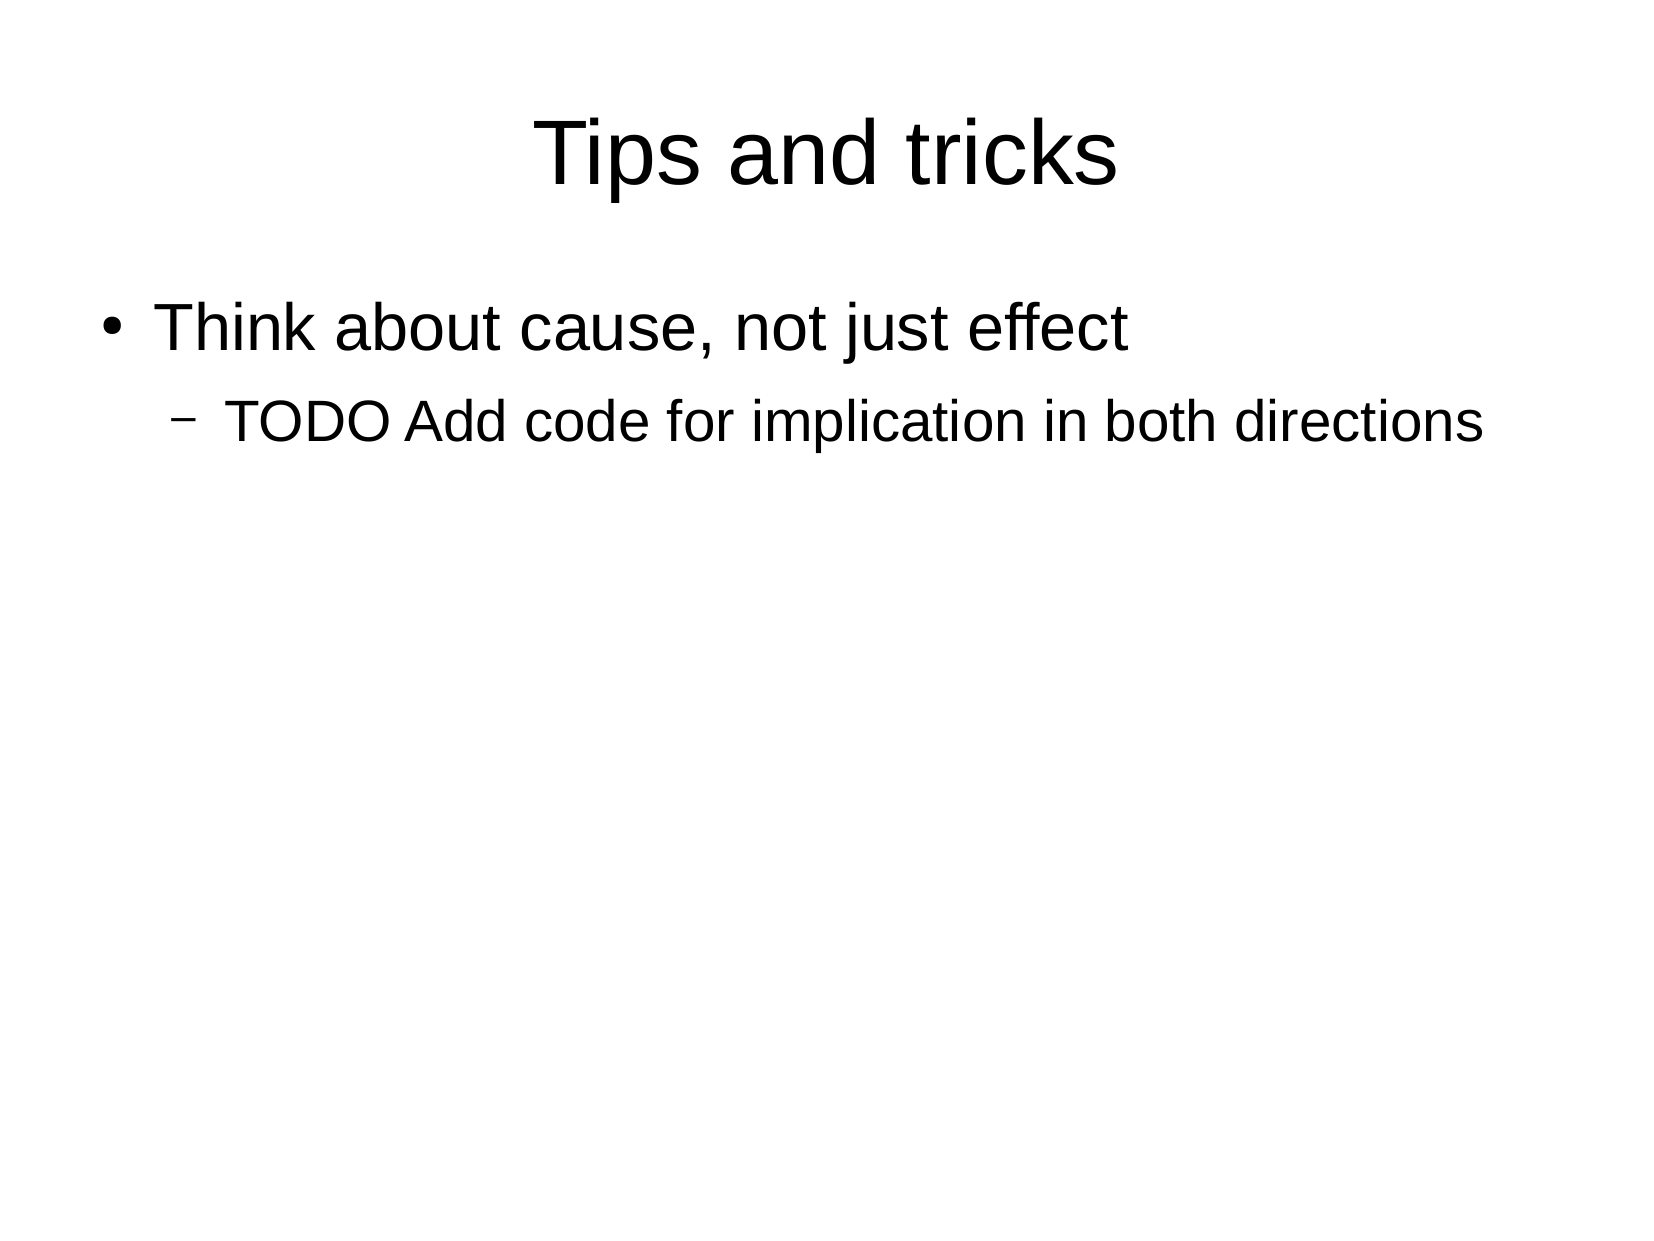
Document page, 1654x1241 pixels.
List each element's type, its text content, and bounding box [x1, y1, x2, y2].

list Think about cause, not just effect TODO Add code for implication in both directions [82, 290, 1571, 1010]
title Tips and tricks [82, 49, 1571, 257]
